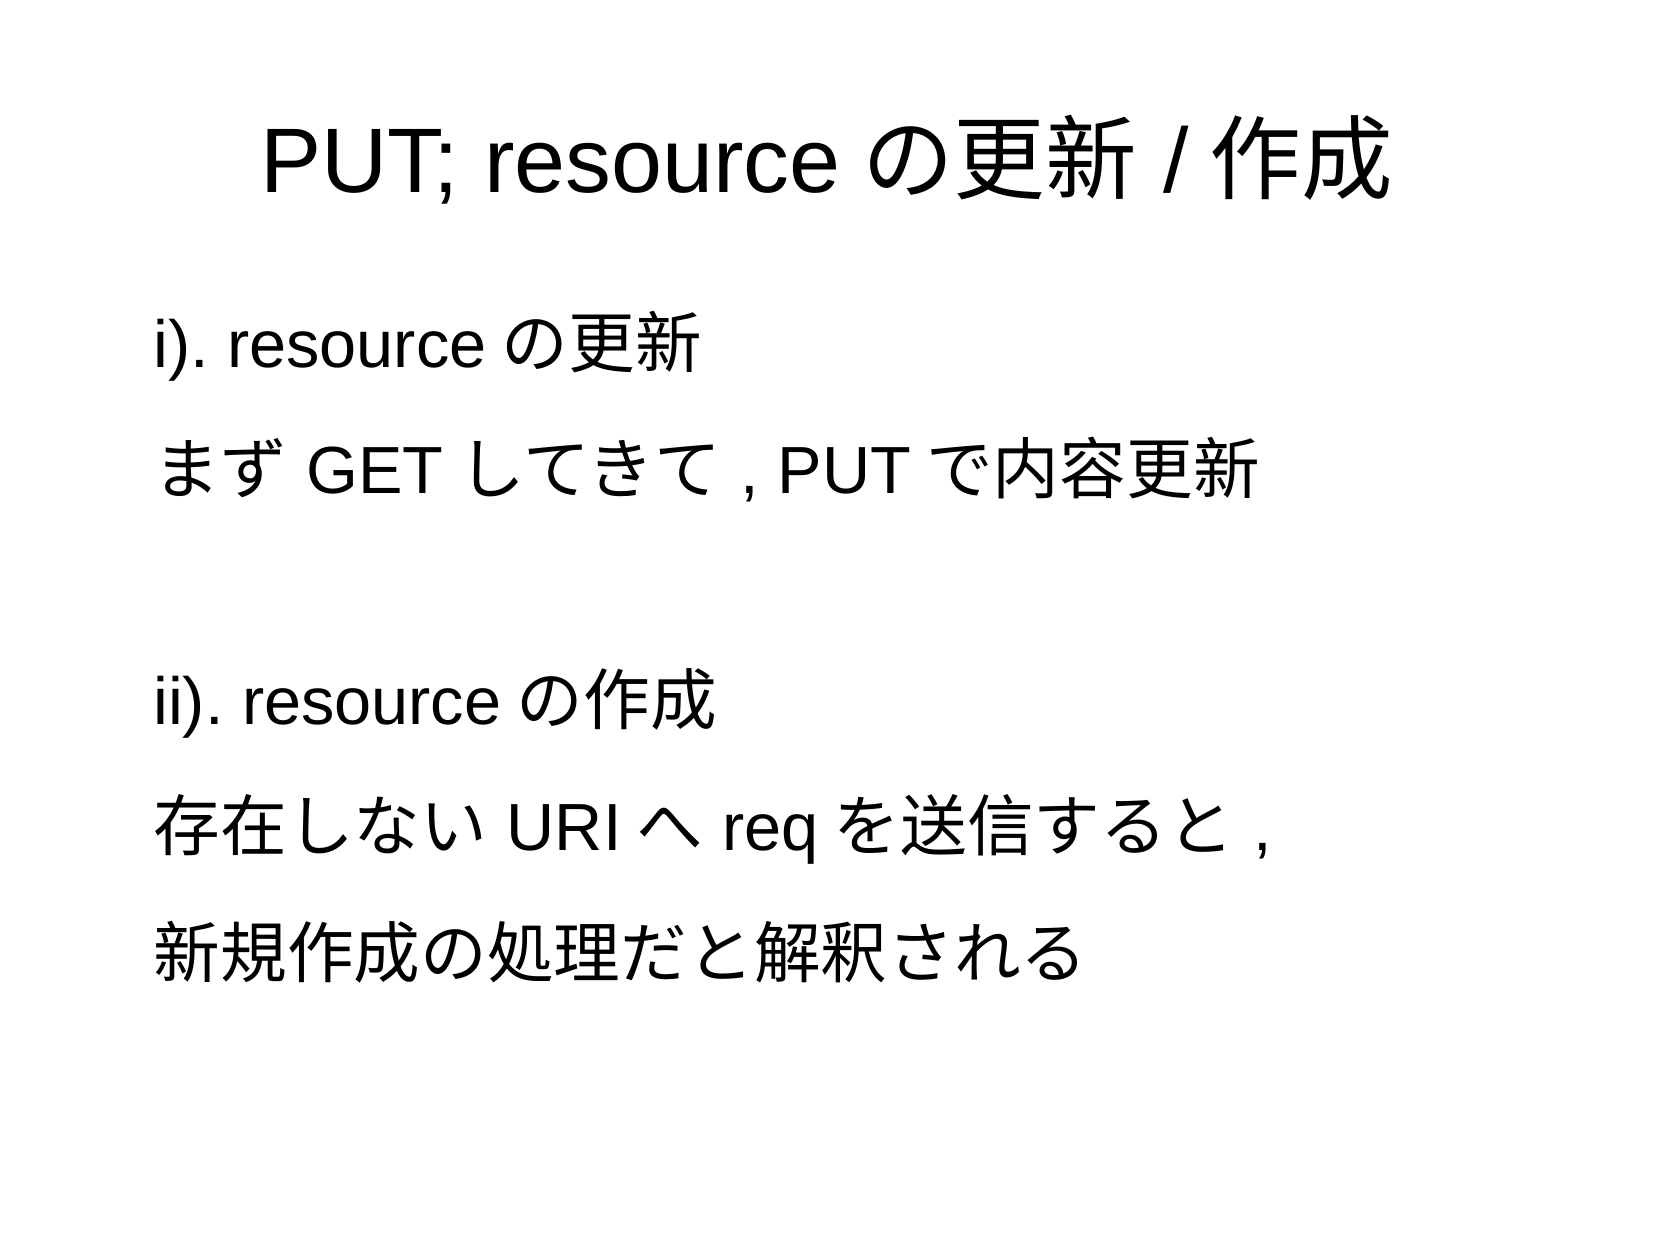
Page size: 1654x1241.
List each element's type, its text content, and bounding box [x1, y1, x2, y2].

list i). resourceの更新 まずGETしてきて, PUTで内容更新 ii). resourceの作成 存在しないURIへreqを送信すると, 新規作成の処理だと解釈される [82, 290, 1571, 1010]
title PUT; resourceの更新/作成 [82, 49, 1571, 257]
